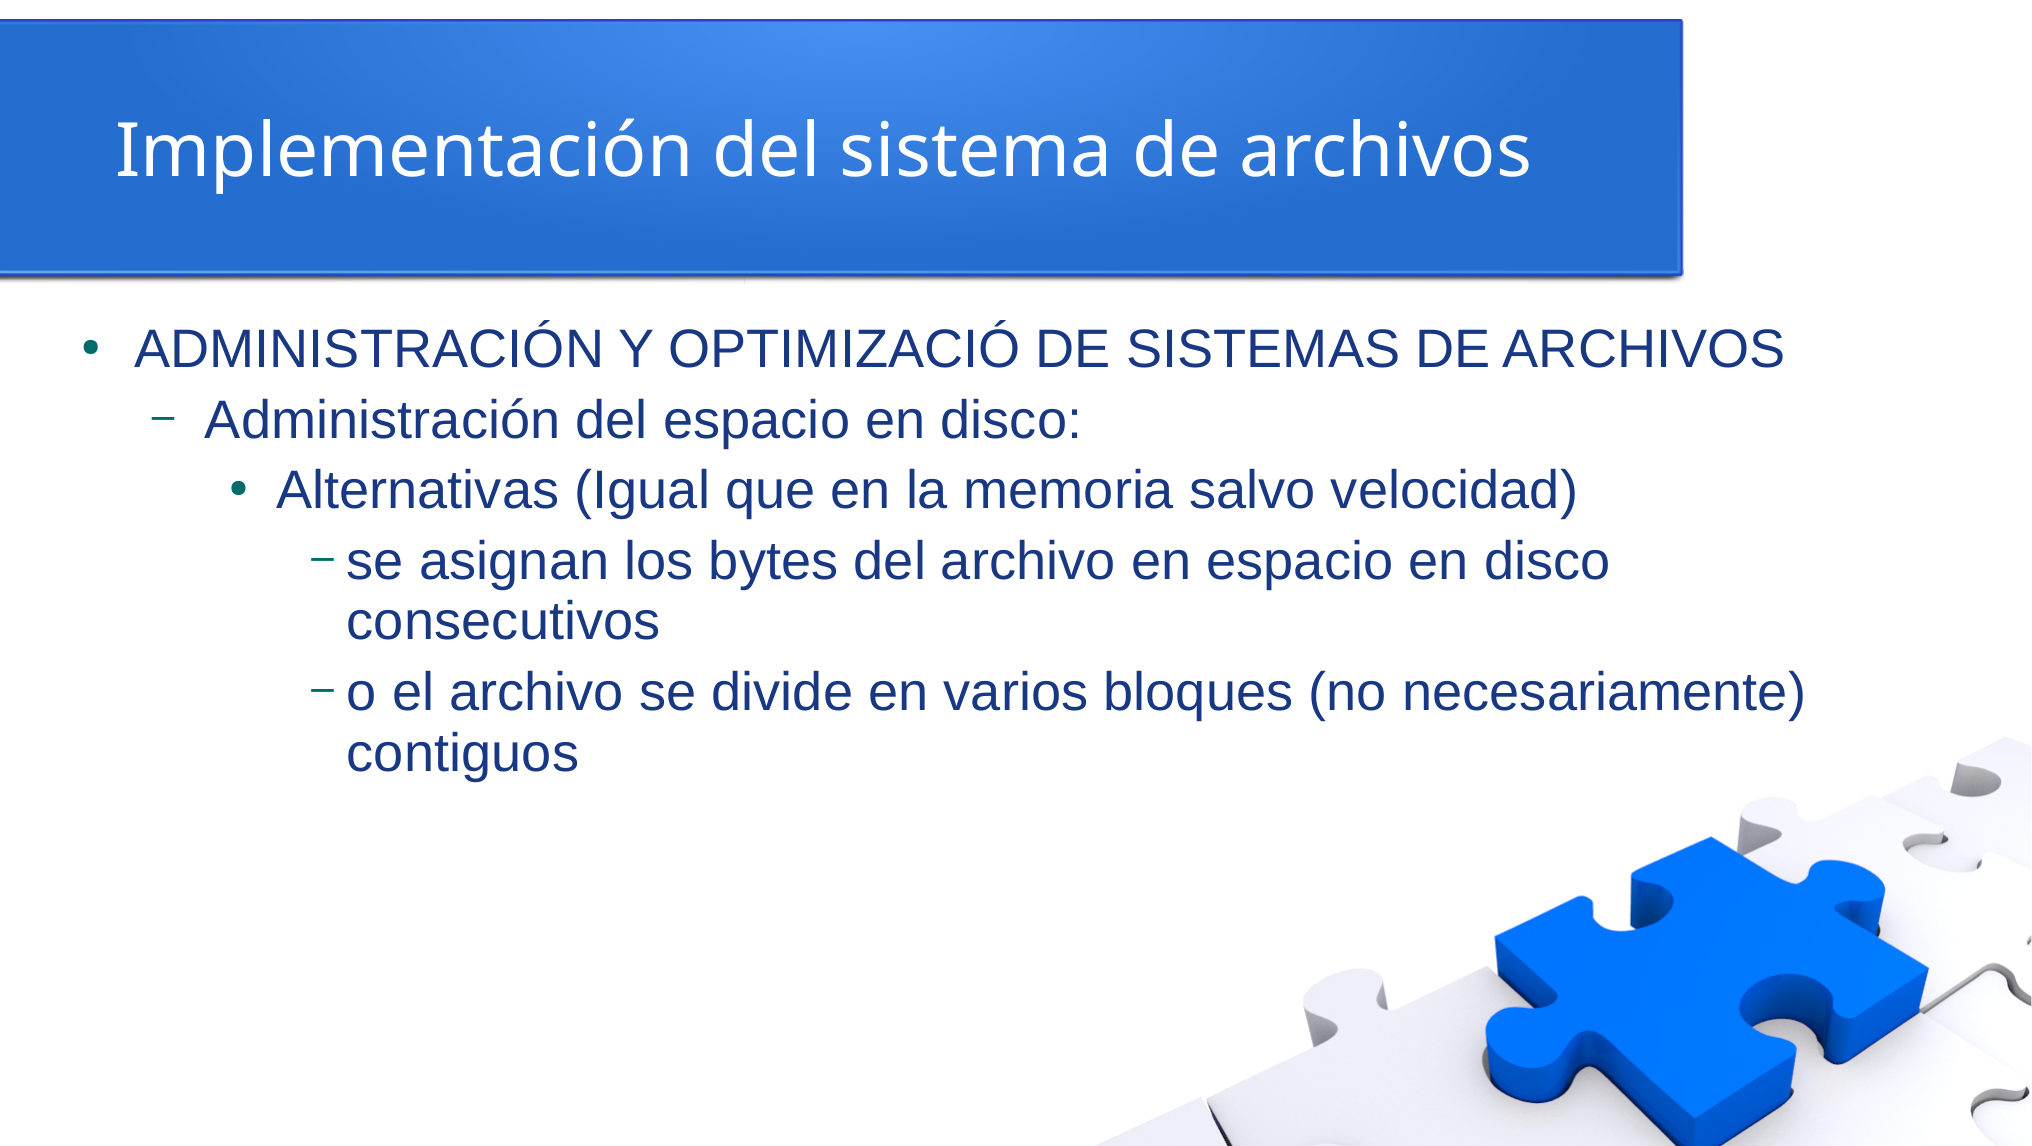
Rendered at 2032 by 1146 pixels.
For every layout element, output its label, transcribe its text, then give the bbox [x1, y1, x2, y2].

text_box ADMINISTRACIÓN Y OPTIMIZACIÓ DE SISTEMAS DE ARCHIVOS Administración del espacio en disco: Alternativas (Igual que en la memoria salvo velocidad) se asignan los bytes del archivo en espacio en disco consecutivos o el archivo se divide en varios bloques (no necesariamente) contiguos [63, 318, 1902, 792]
title Implementación del sistema de archivos [42, 51, 1607, 243]
picture [0, 19, 1689, 284]
picture [1071, 605, 2032, 1146]
